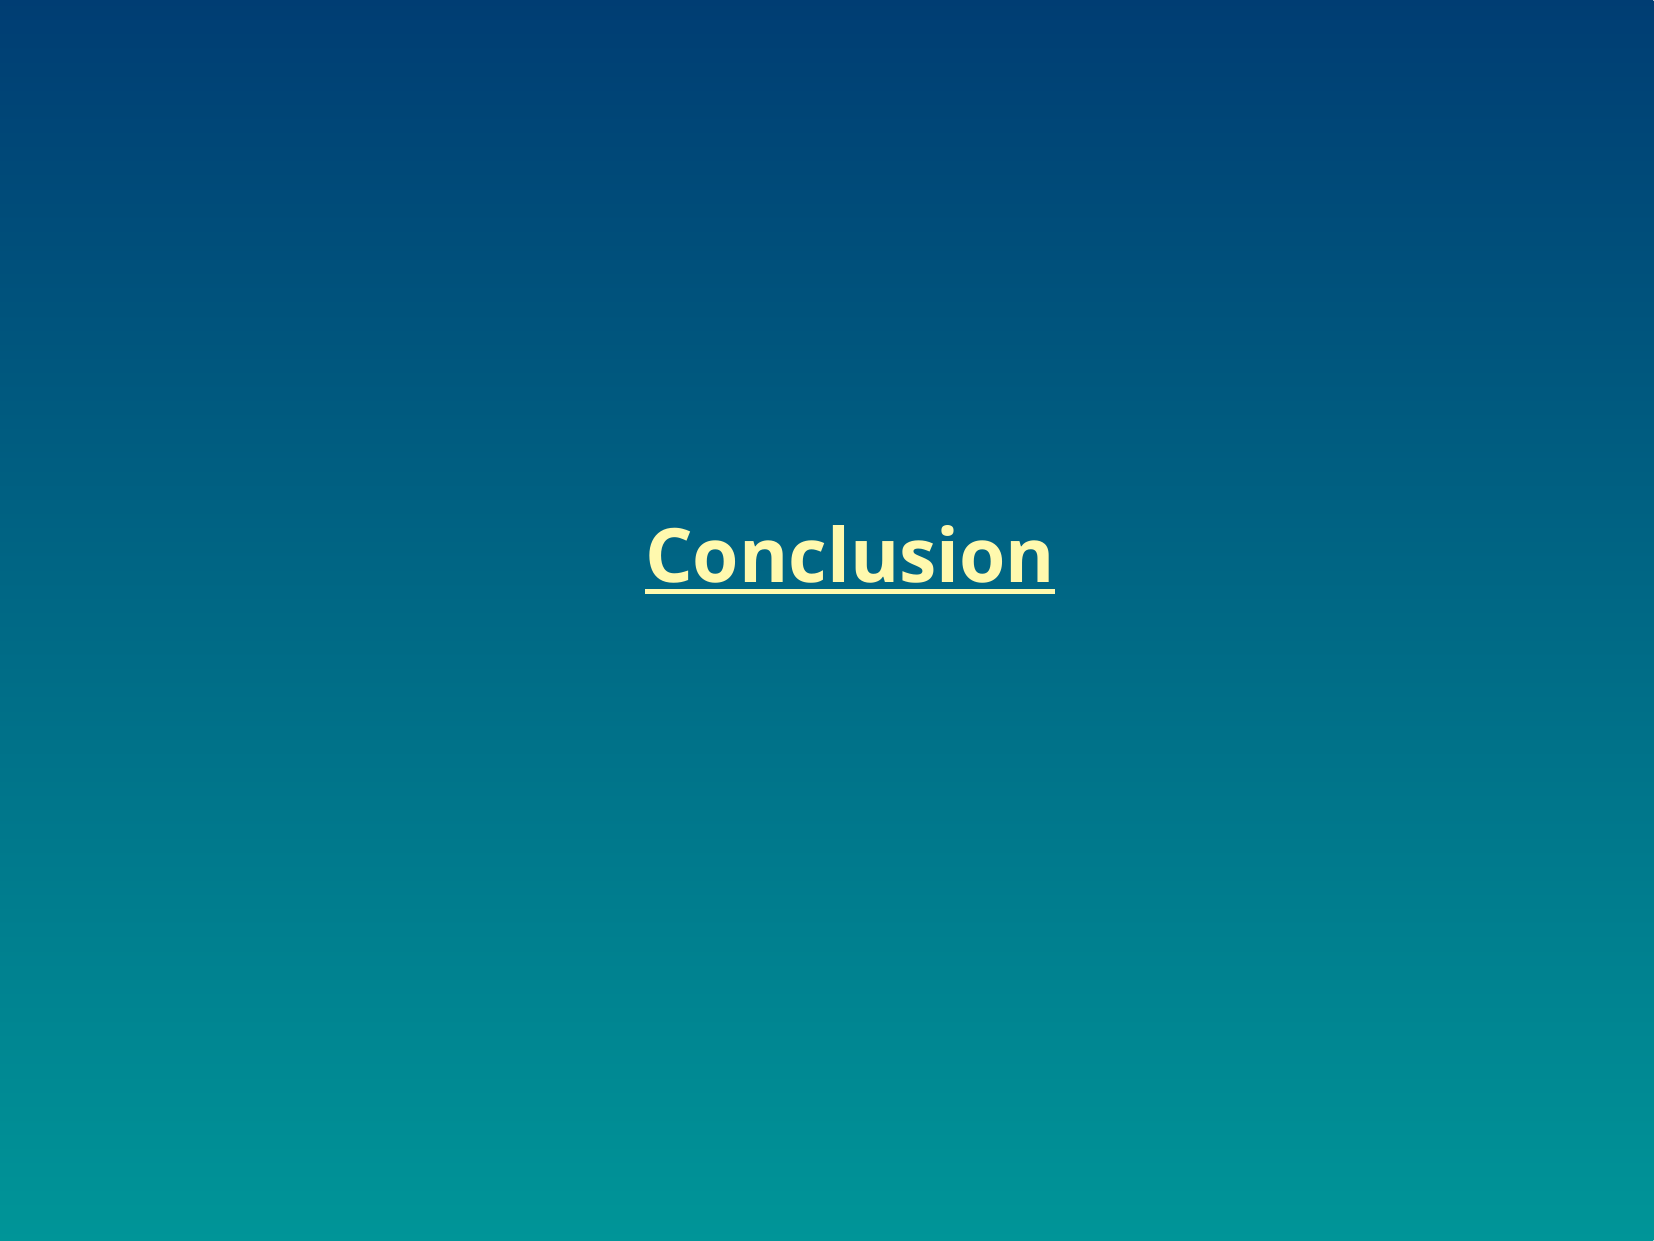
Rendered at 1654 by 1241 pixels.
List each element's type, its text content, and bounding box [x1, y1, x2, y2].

text_box Conclusion [236, 495, 1465, 591]
